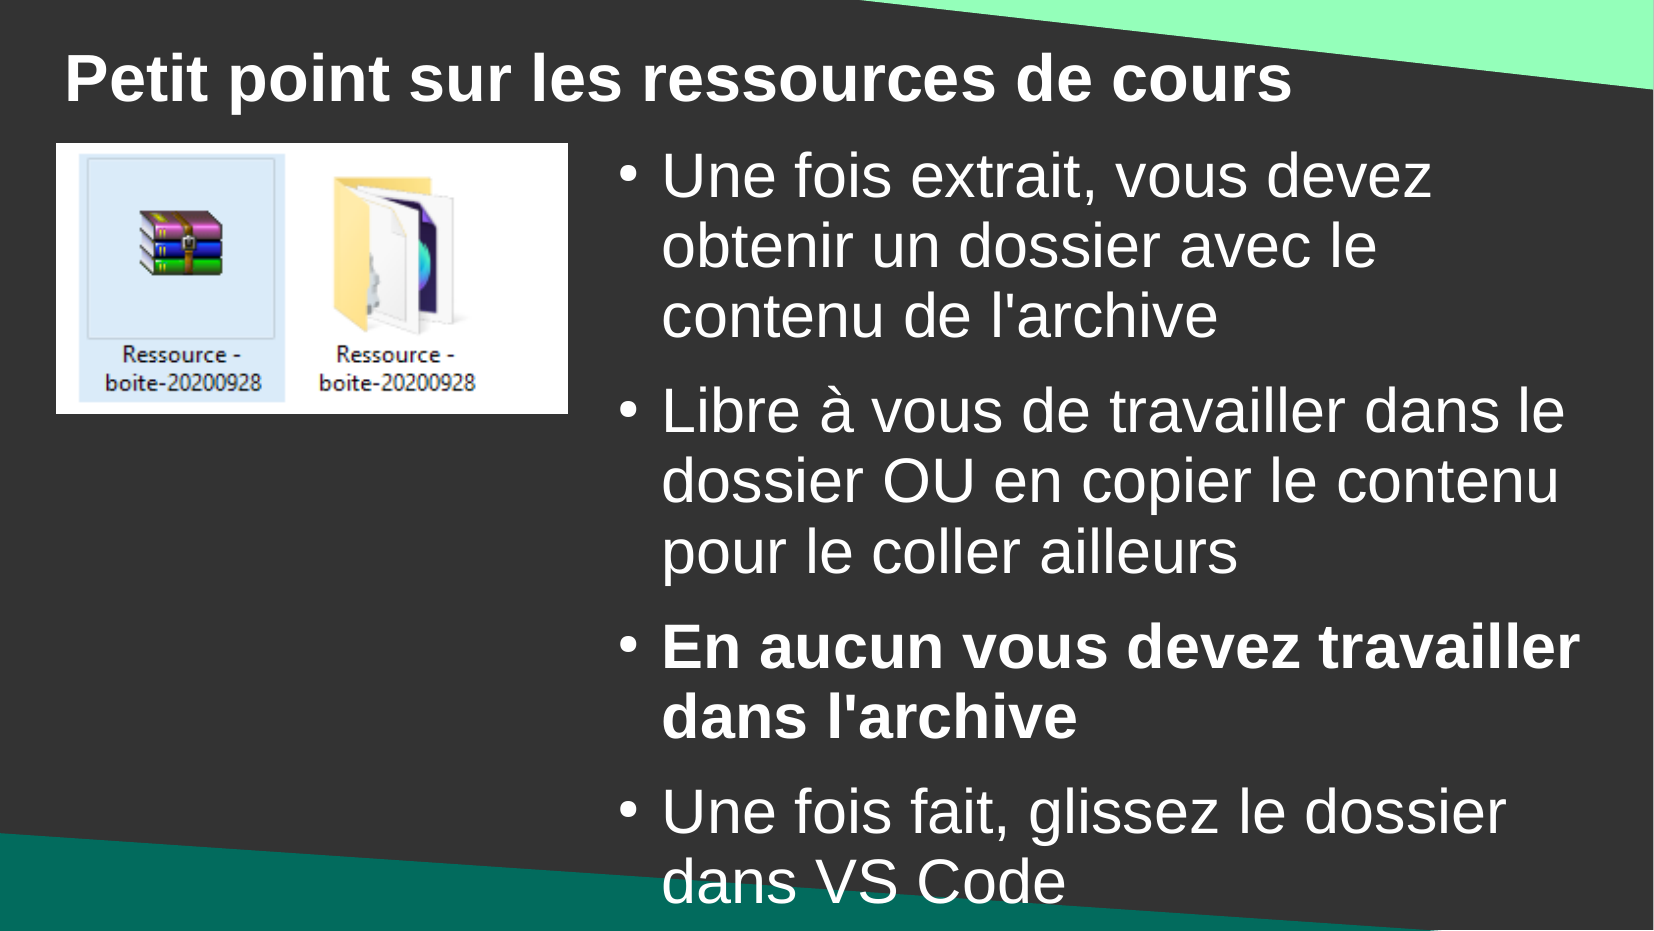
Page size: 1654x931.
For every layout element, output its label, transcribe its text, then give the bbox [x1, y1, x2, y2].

text_box [859, 0, 1654, 90]
list Une fois extrait, vous devez obtenir un dossier avec le contenu de l'archive Libre à vous de travailler dans le dossier OU en copier le contenu pour le coller ailleurs En aucun vous devez travailler dans l'archive Une fois fait, glissez le dossier dans VS Code [602, 140, 1620, 922]
title Petit point sur les ressources de cours [64, 40, 1553, 118]
picture [56, 143, 568, 414]
